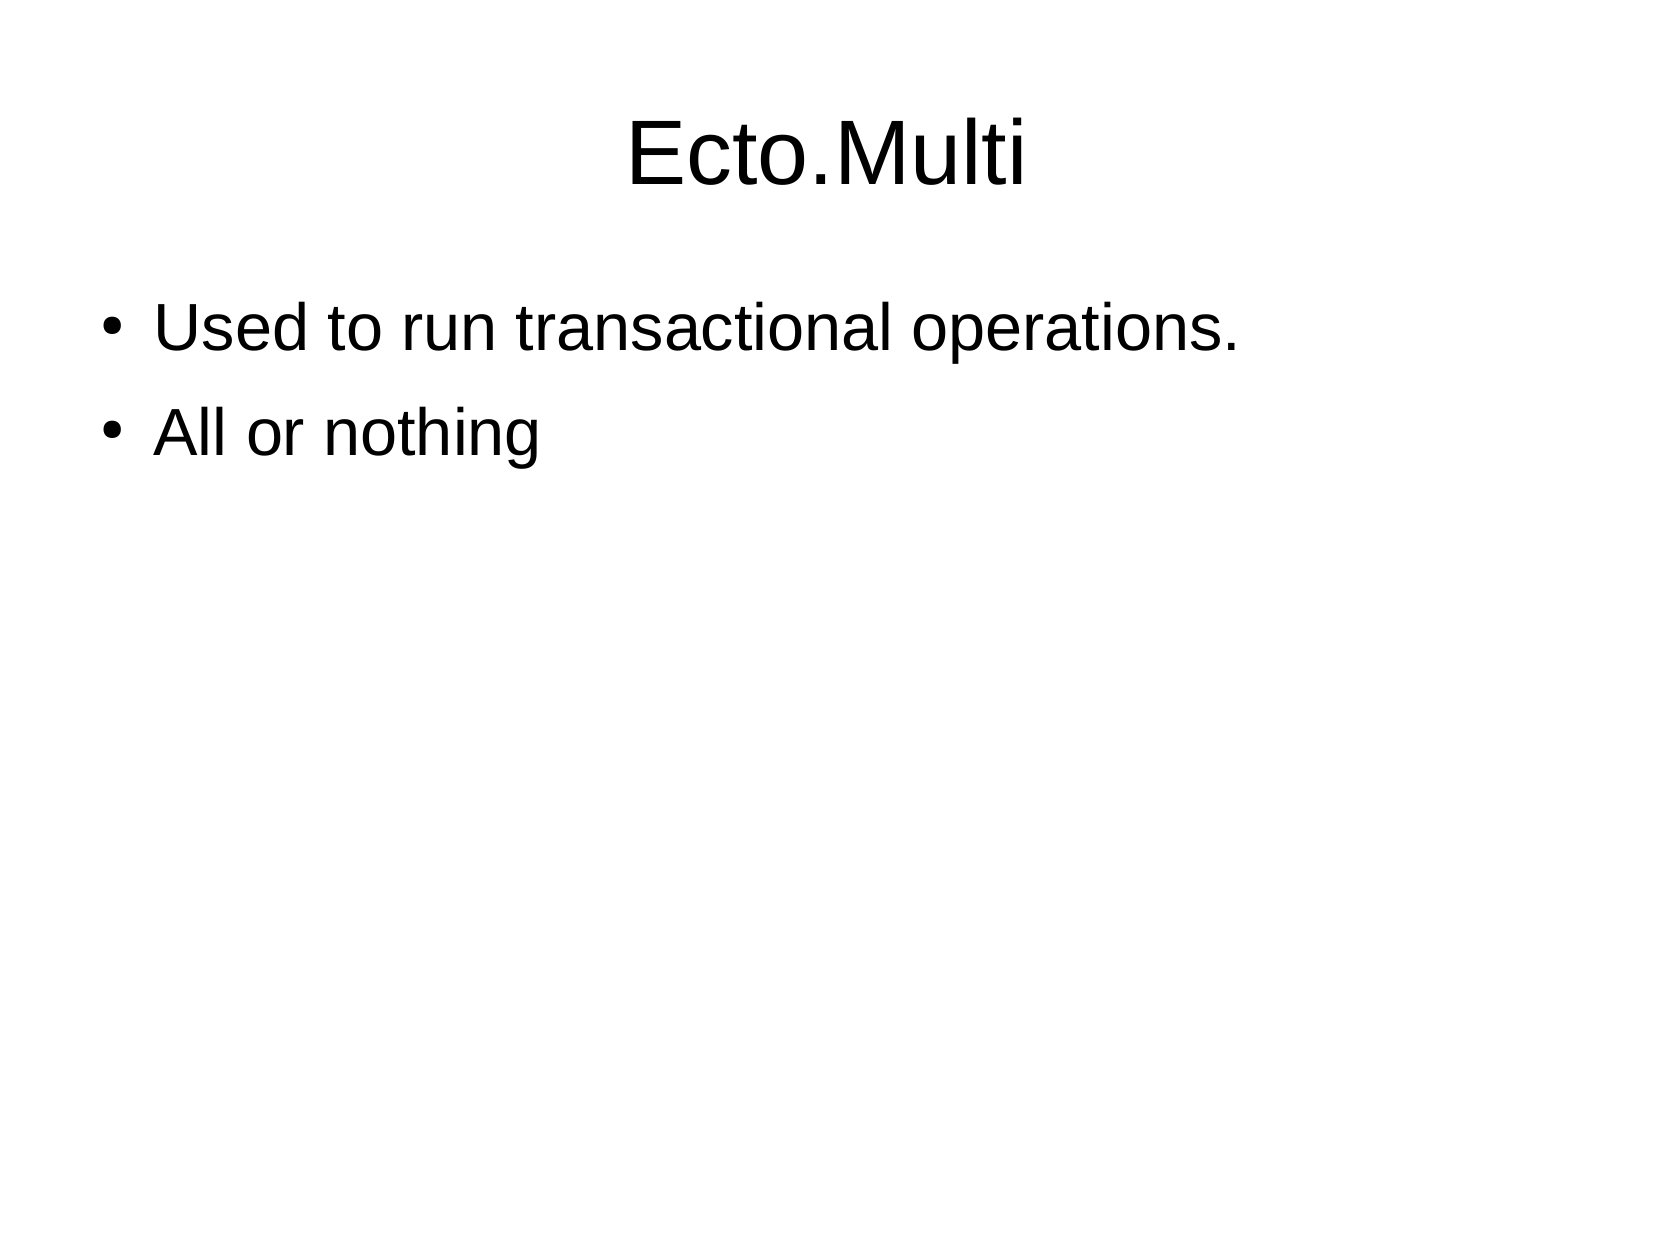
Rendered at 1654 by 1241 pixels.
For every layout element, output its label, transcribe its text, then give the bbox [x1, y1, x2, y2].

title Ecto.Multi [82, 49, 1571, 257]
list Used to run transactional operations. All or nothing [82, 290, 1571, 1010]
